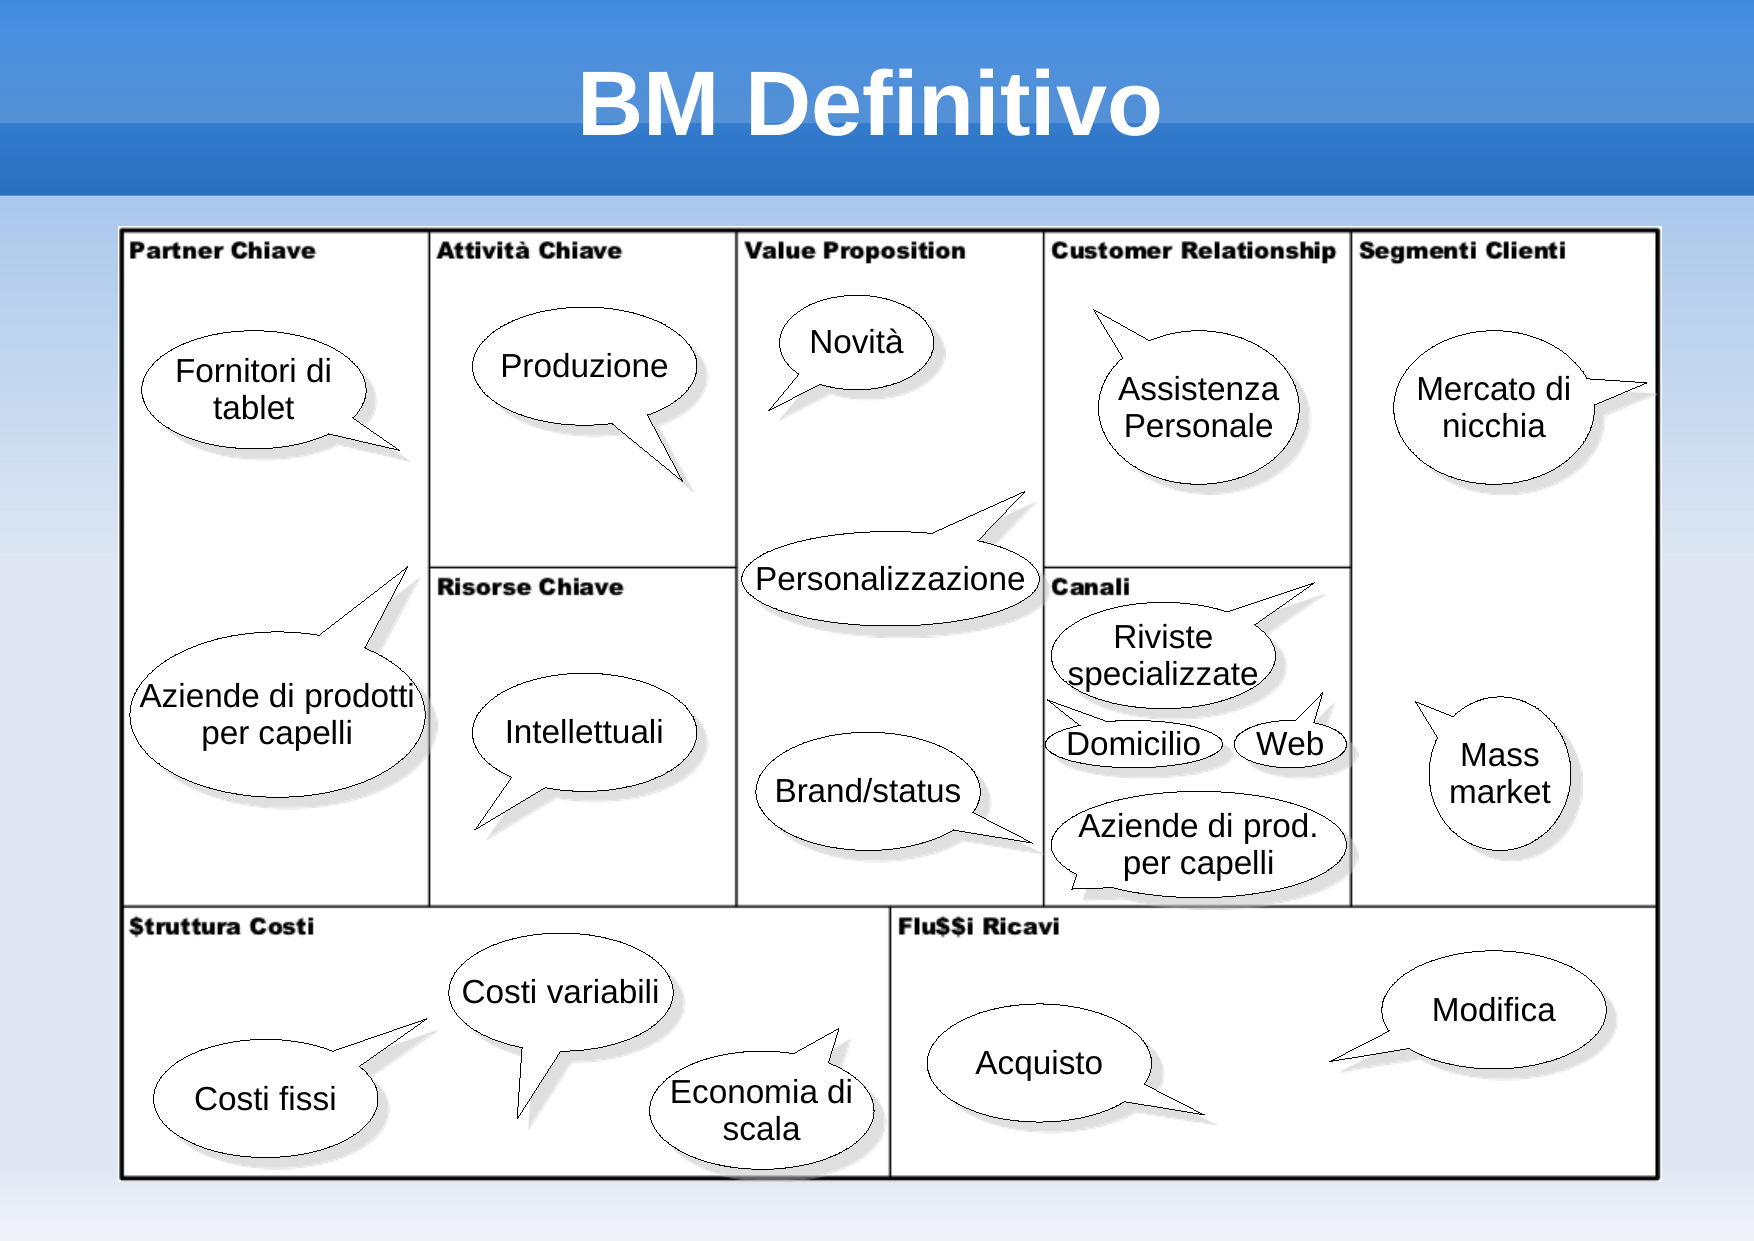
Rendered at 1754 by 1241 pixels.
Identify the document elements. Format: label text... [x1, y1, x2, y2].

text_box Assistenza Personale [1093, 309, 1300, 485]
picture [0, 0, 1754, 1241]
text_box Mercato di nicchia [1393, 330, 1647, 485]
text_box Intellettuali [472, 673, 697, 830]
text_box Costi variabili [448, 933, 674, 1119]
text_box Acquisto [927, 1003, 1205, 1123]
text_box Riviste specializzate [1051, 582, 1315, 709]
text_box Produzione [472, 307, 697, 482]
text_box Modifica [1329, 950, 1607, 1069]
text_box Mass market [1415, 696, 1571, 851]
title BM Definitivo [81, 0, 1660, 208]
text_box Aziende di prod. per capelli [1051, 791, 1347, 898]
text_box Domicilio [1045, 699, 1223, 768]
text_box Aziende di prodotti per capelli [129, 566, 426, 798]
text_box Economia di scala [649, 1028, 875, 1170]
text_box Web [1234, 692, 1347, 768]
text_box Novità [768, 295, 934, 411]
text_box Brand/status [755, 732, 1033, 851]
text_box Personalizzazione [741, 491, 1040, 626]
text_box Costi fissi [153, 1018, 427, 1158]
text_box Fornitori di tablet [141, 330, 400, 451]
